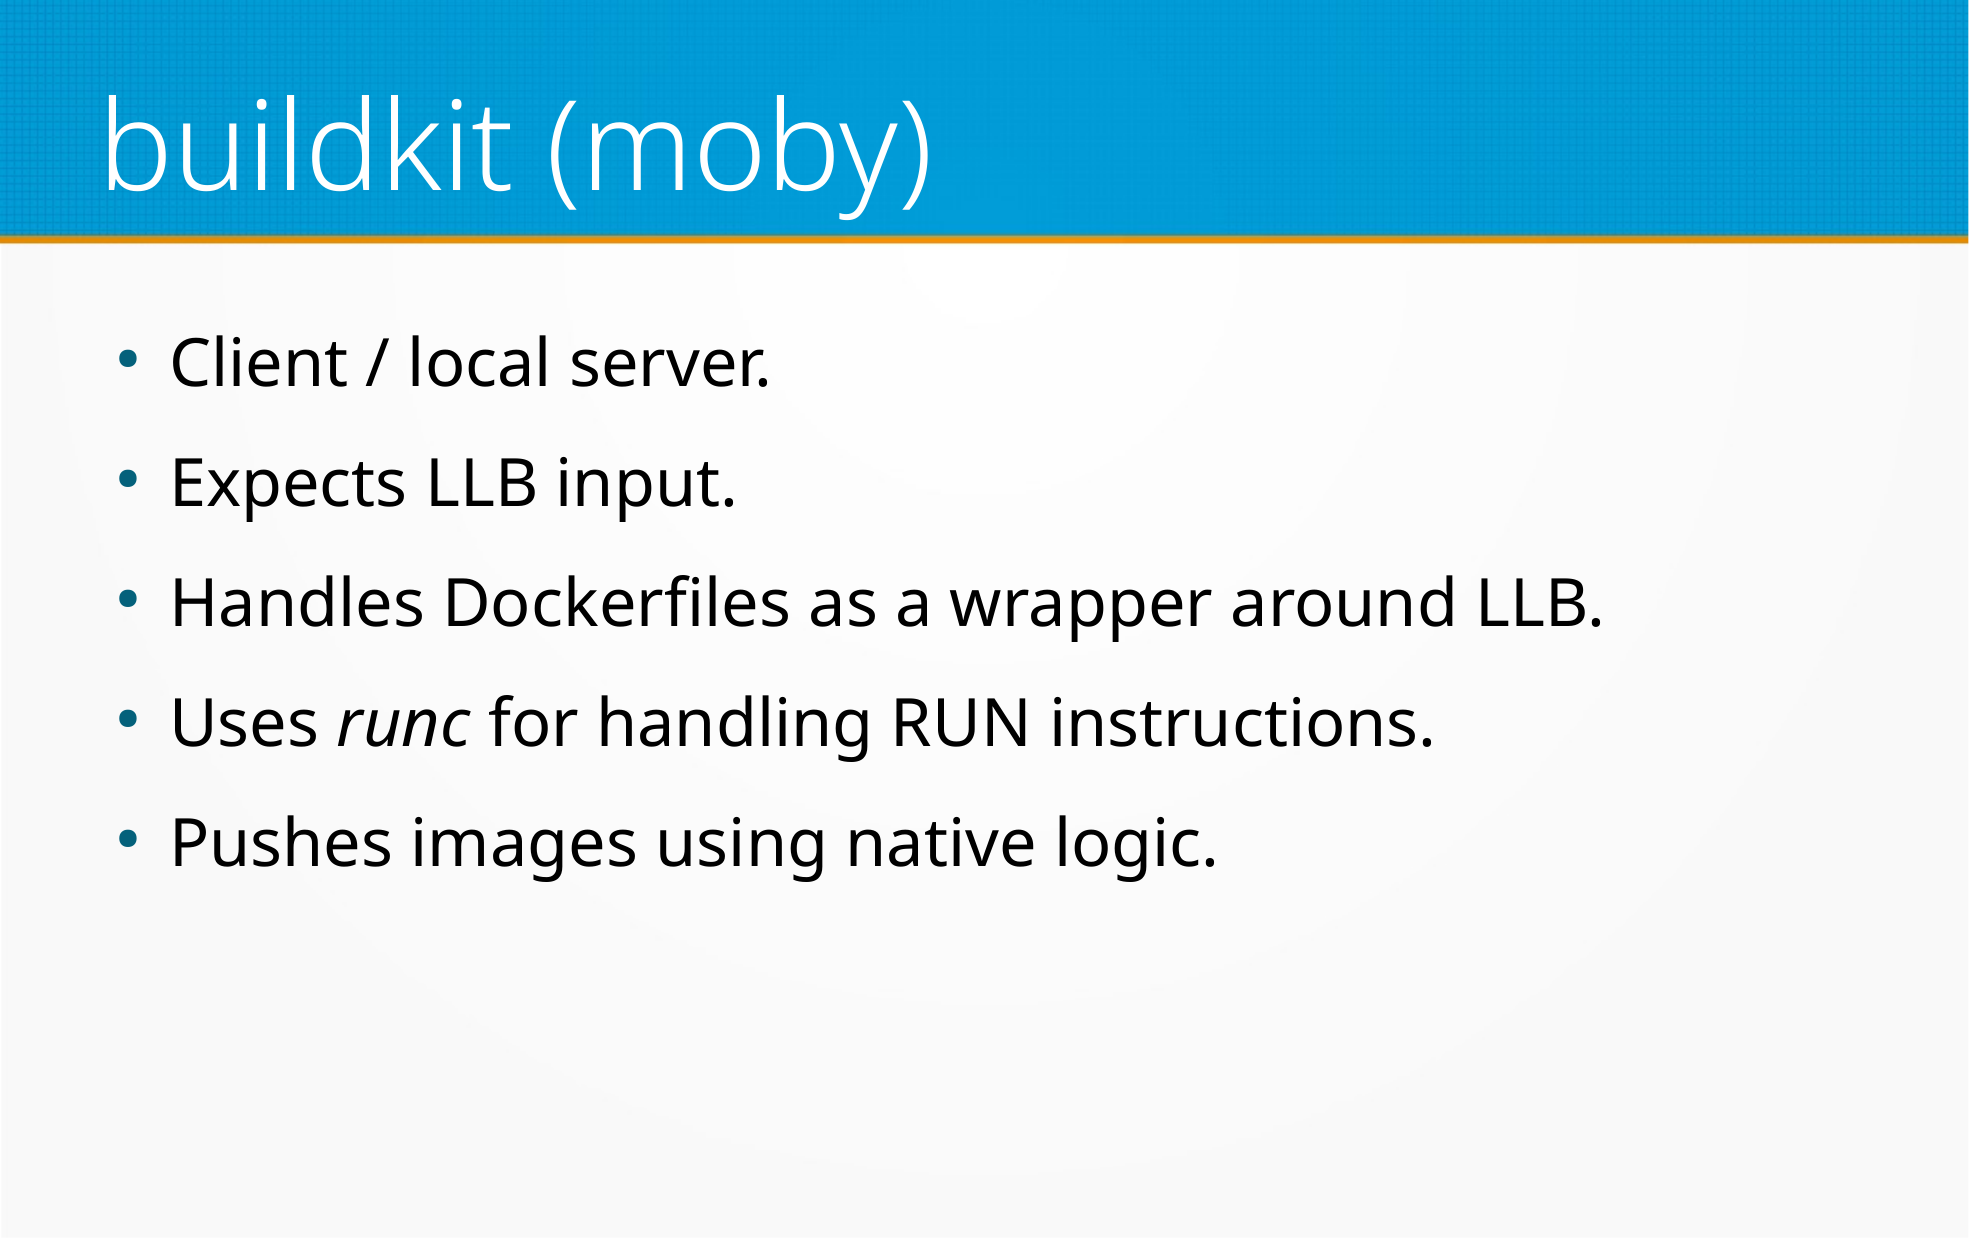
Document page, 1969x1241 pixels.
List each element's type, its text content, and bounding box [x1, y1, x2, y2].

title buildkit (moby) [98, 19, 1870, 227]
list Client / local server. Expects LLB input. Handles Dockerfiles as a wrapper around LLB. Uses runc for handling RUN instructions. Pushes images using native logic. [98, 315, 1861, 1081]
picture [0, 233, 1969, 1241]
